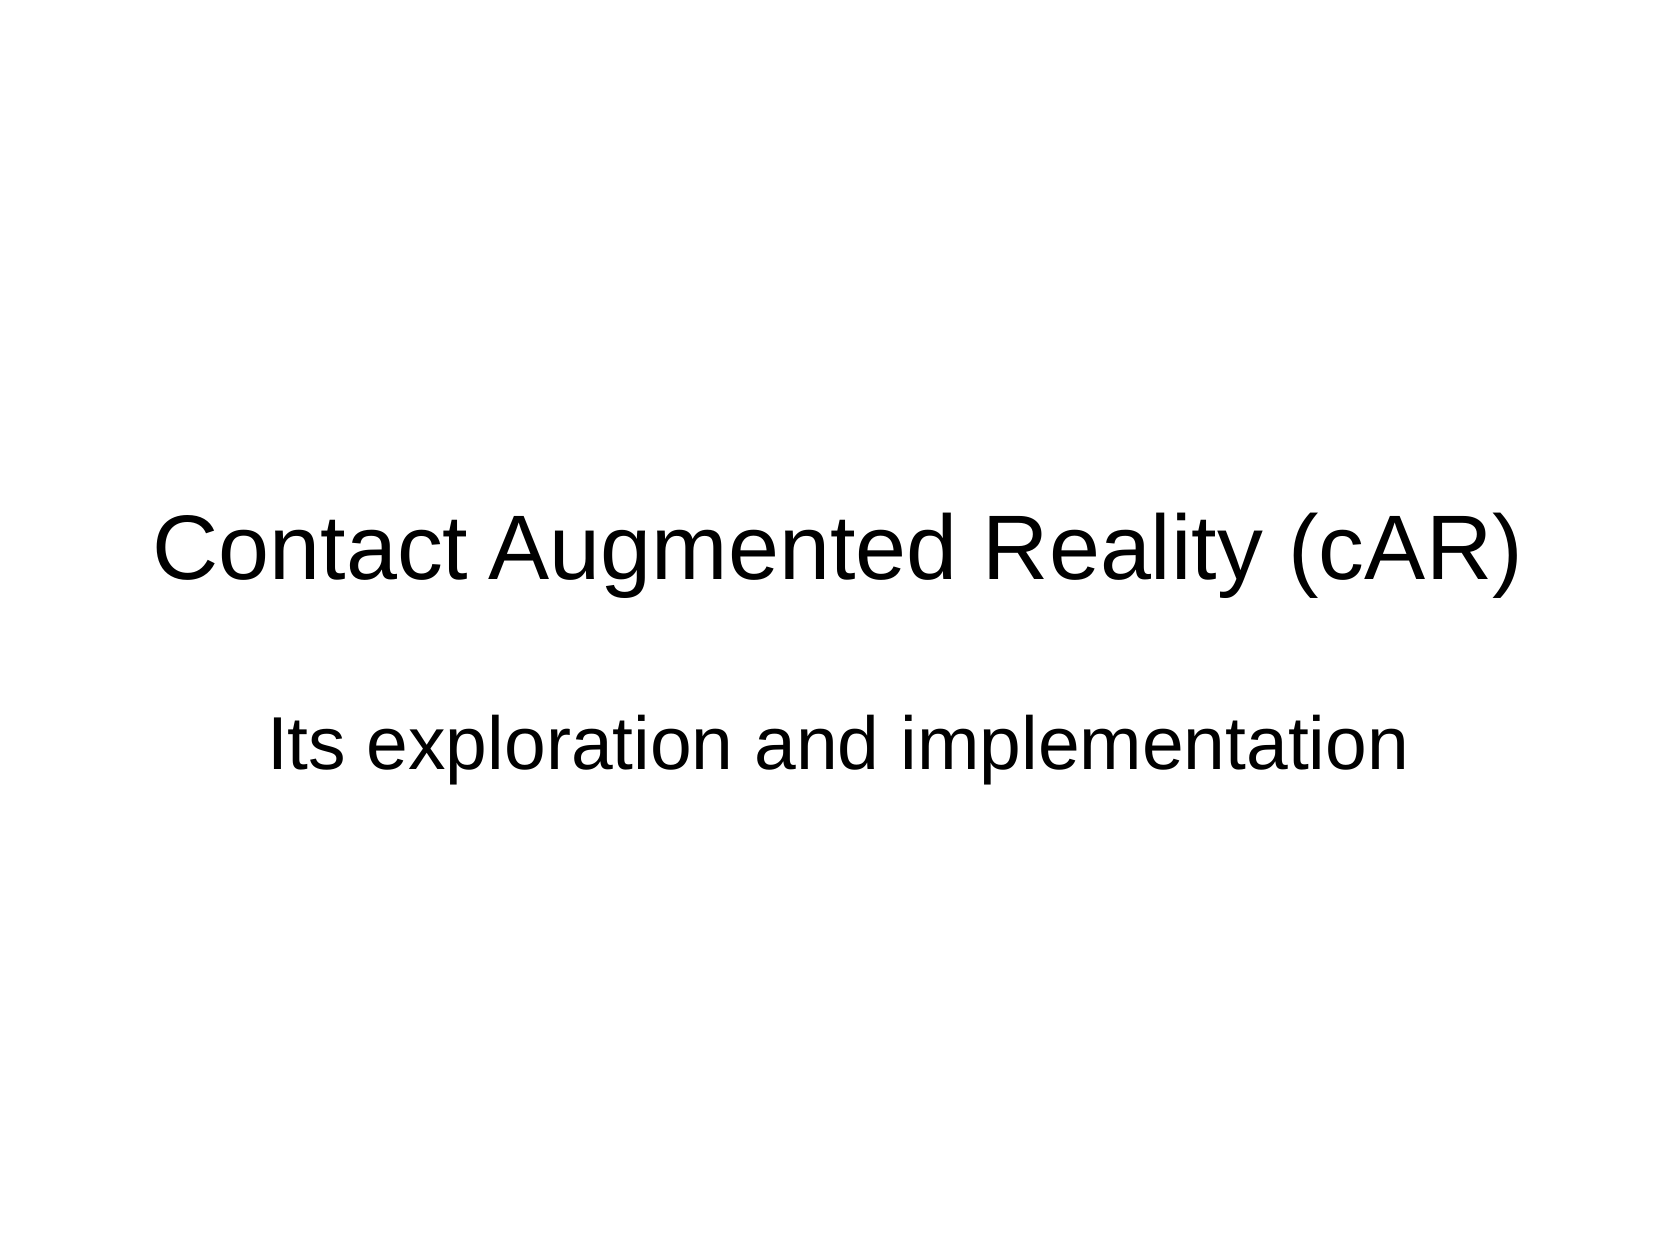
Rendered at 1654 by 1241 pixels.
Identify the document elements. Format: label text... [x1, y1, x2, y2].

title Contact Augmented Reality (cAR) Its exploration and implementation [94, 496, 1583, 786]
